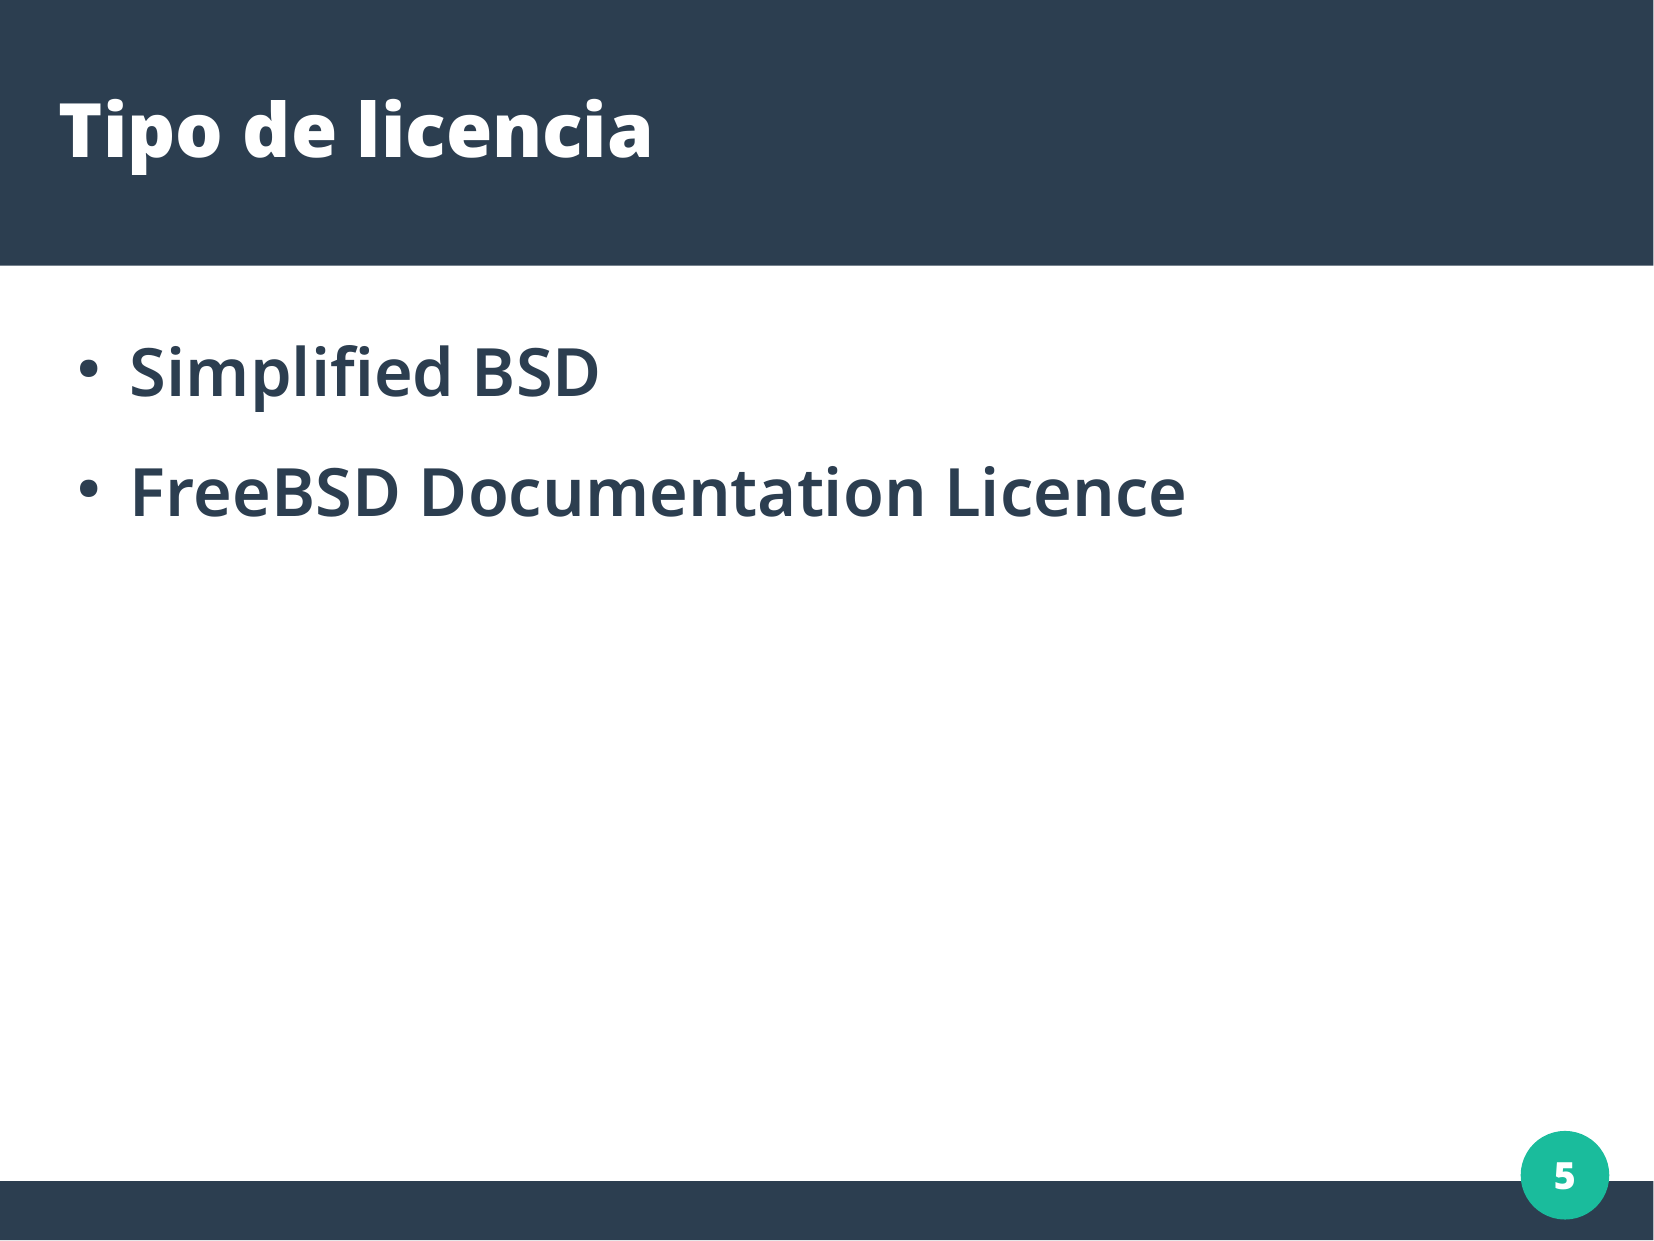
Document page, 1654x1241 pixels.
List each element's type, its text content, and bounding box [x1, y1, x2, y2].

title Tipo de licencia [59, 49, 1595, 207]
list Simplified BSD FreeBSD Documentation Licence [59, 324, 1595, 1152]
